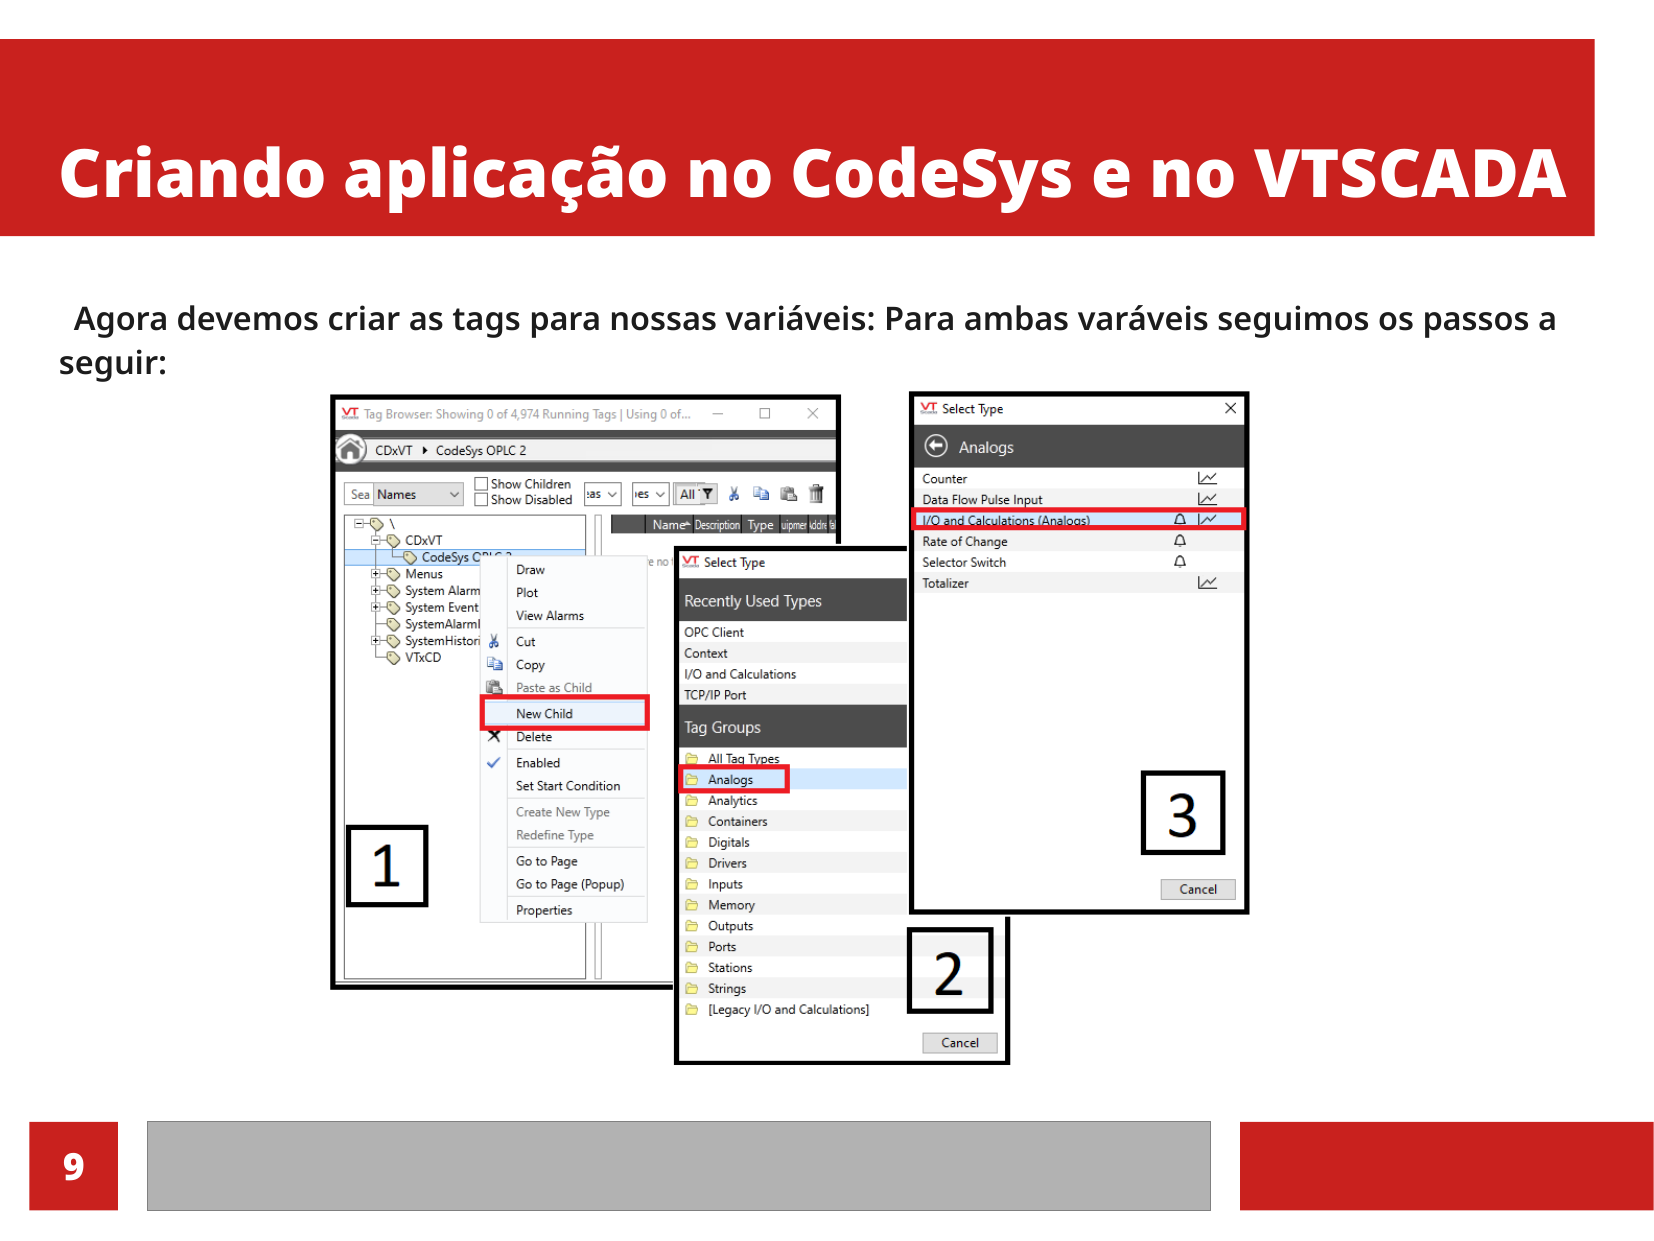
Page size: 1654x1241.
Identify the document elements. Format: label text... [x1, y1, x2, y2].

title Criando aplicação no CodeSys e no VTSCADA [58, 58, 1595, 217]
list Agora devemos criar as tags para nossas variáveis: Para ambas varáveis seguimos os passos a seguir: [58, 295, 1565, 384]
picture [324, 383, 1261, 1089]
